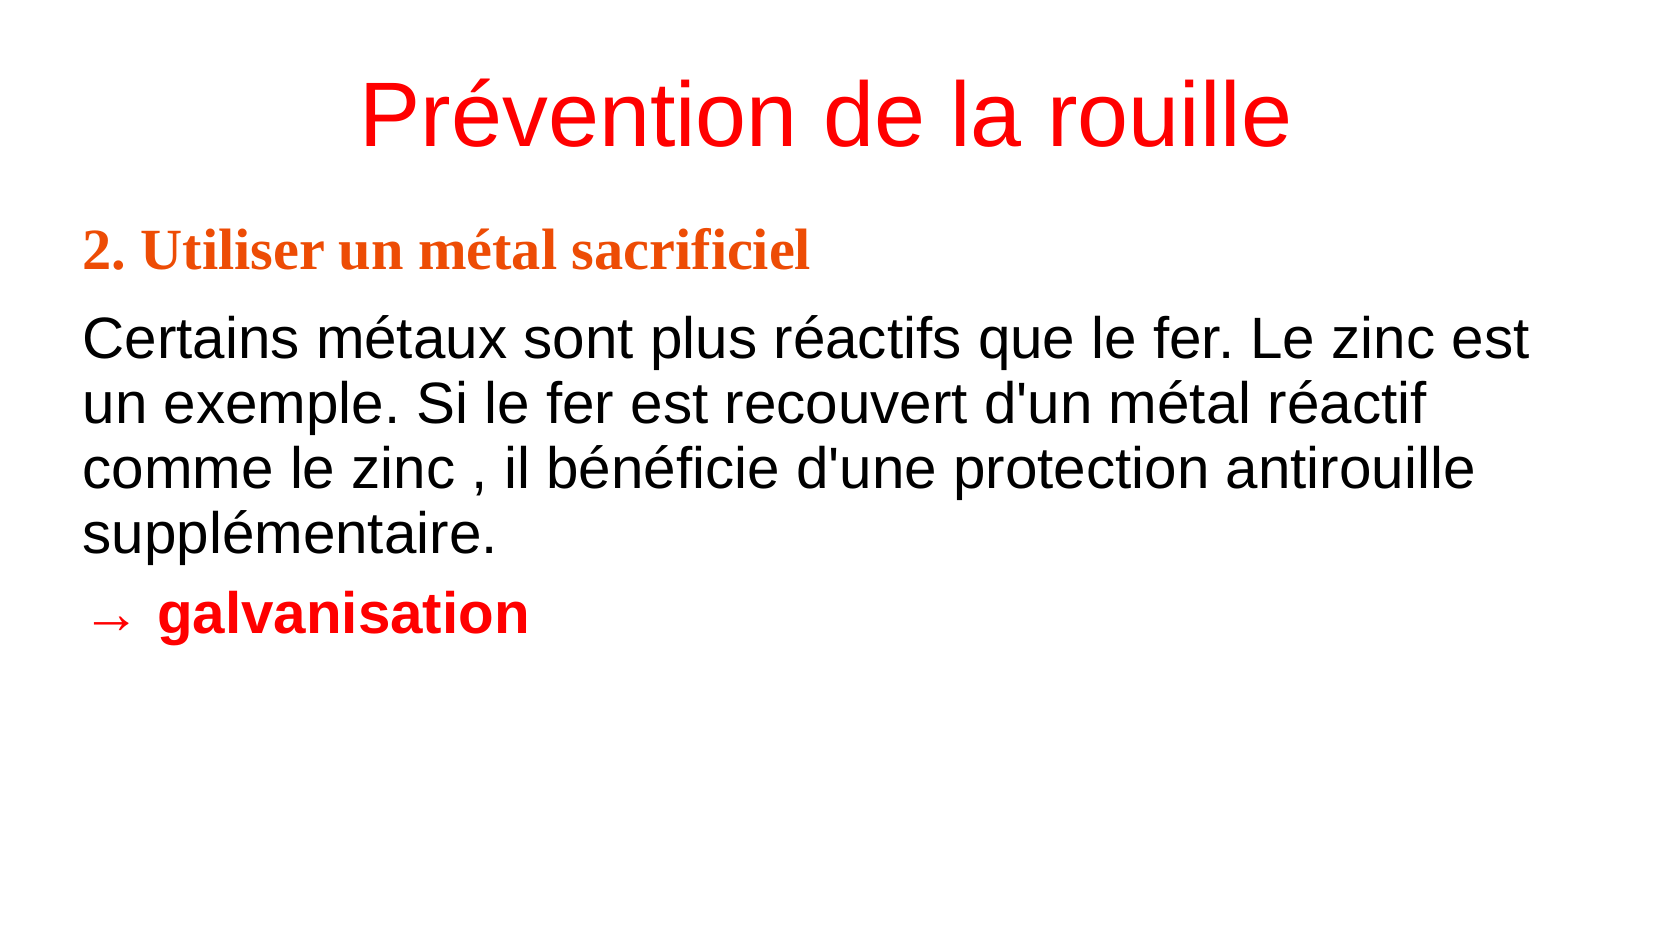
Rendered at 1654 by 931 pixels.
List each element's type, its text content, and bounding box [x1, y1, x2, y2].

list 2. Utiliser un métal sacrificiel Certains métaux sont plus réactifs que le fer. Le zinc est un exemple. Si le fer est recouvert d'un métal réactif comme le zinc , il bénéficie d'une protection antirouille supplémentaire. → galvanisation [82, 217, 1571, 676]
title Prévention de la rouille [82, 37, 1571, 193]
